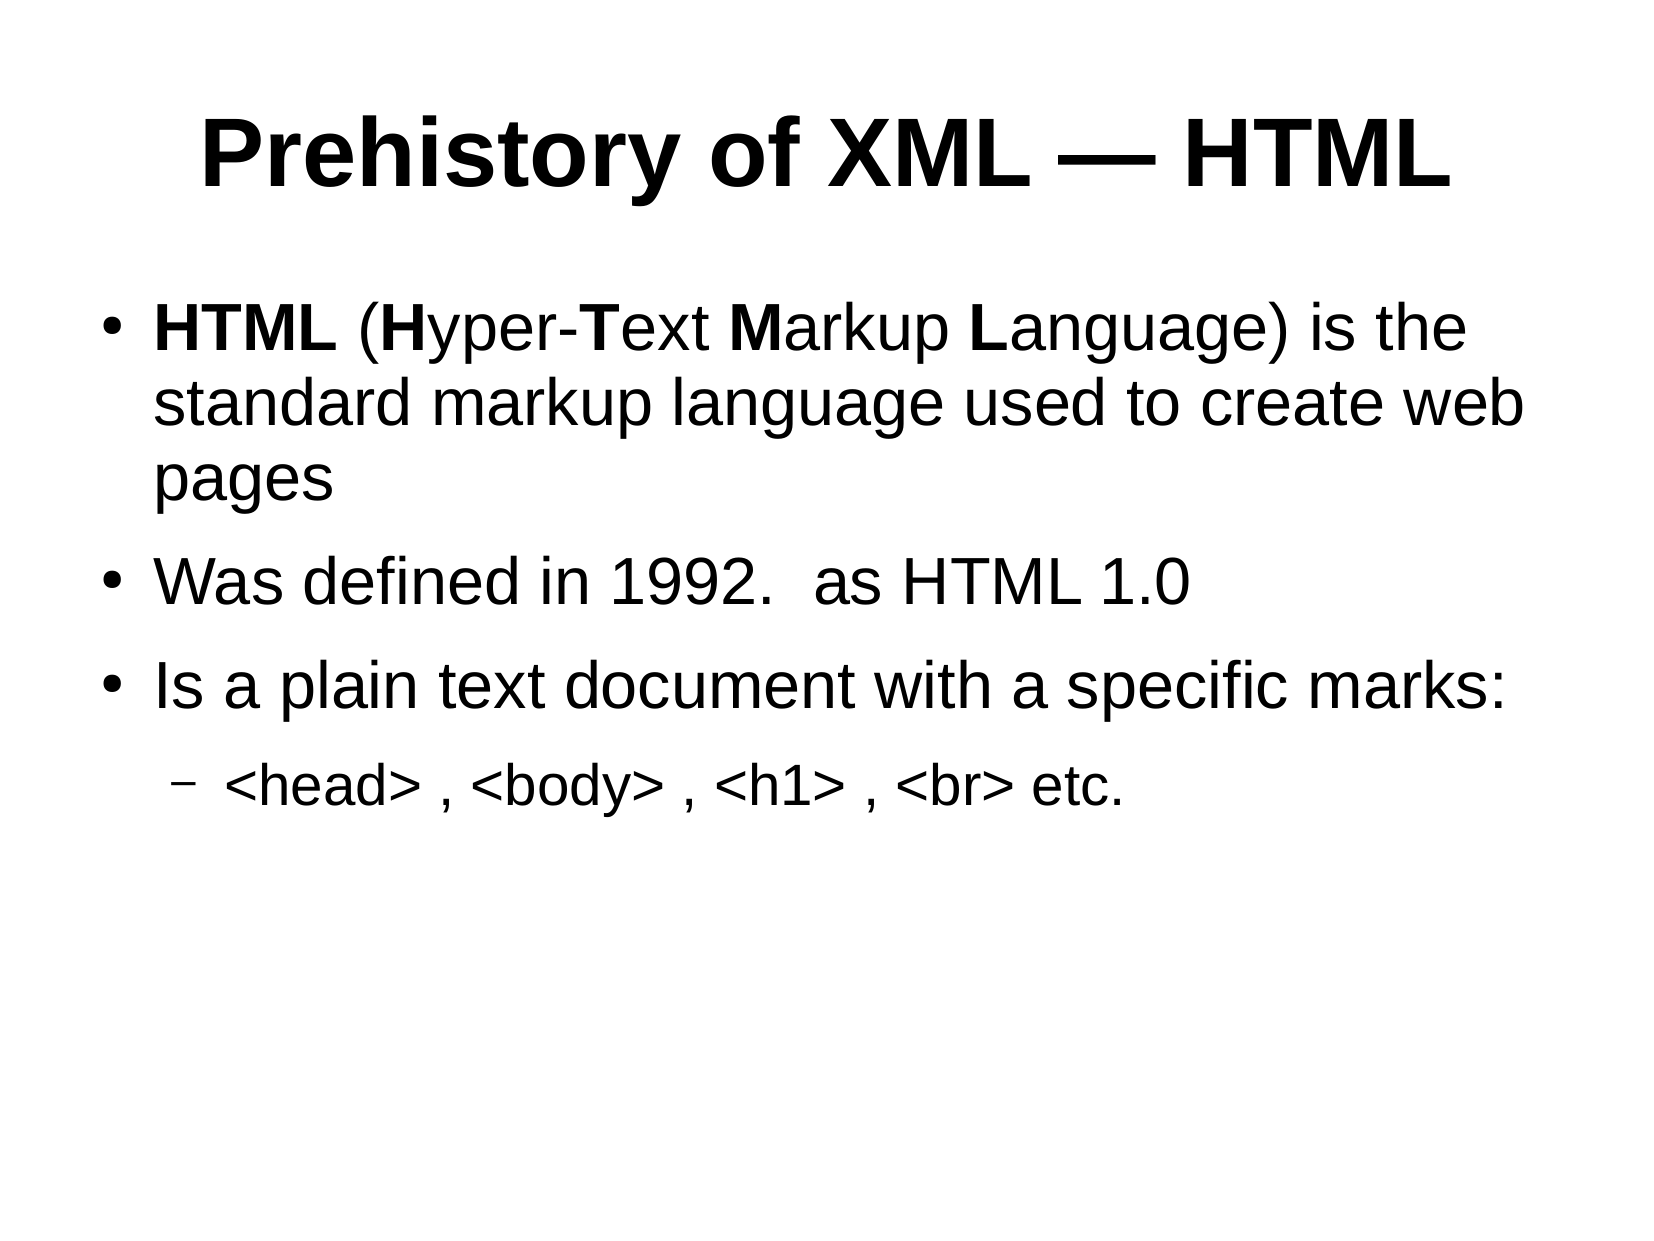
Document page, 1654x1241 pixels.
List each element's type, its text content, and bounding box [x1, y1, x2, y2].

list HTML (Hyper-Text Markup Language) is the standard markup language used to create web pages Was defined in 1992. as HTML 1.0 Is a plain text document with a specific marks: <head> , <body> , <h1> , <br> etc. [82, 290, 1538, 1010]
title Prehistory of XML — HTML [82, 49, 1571, 257]
